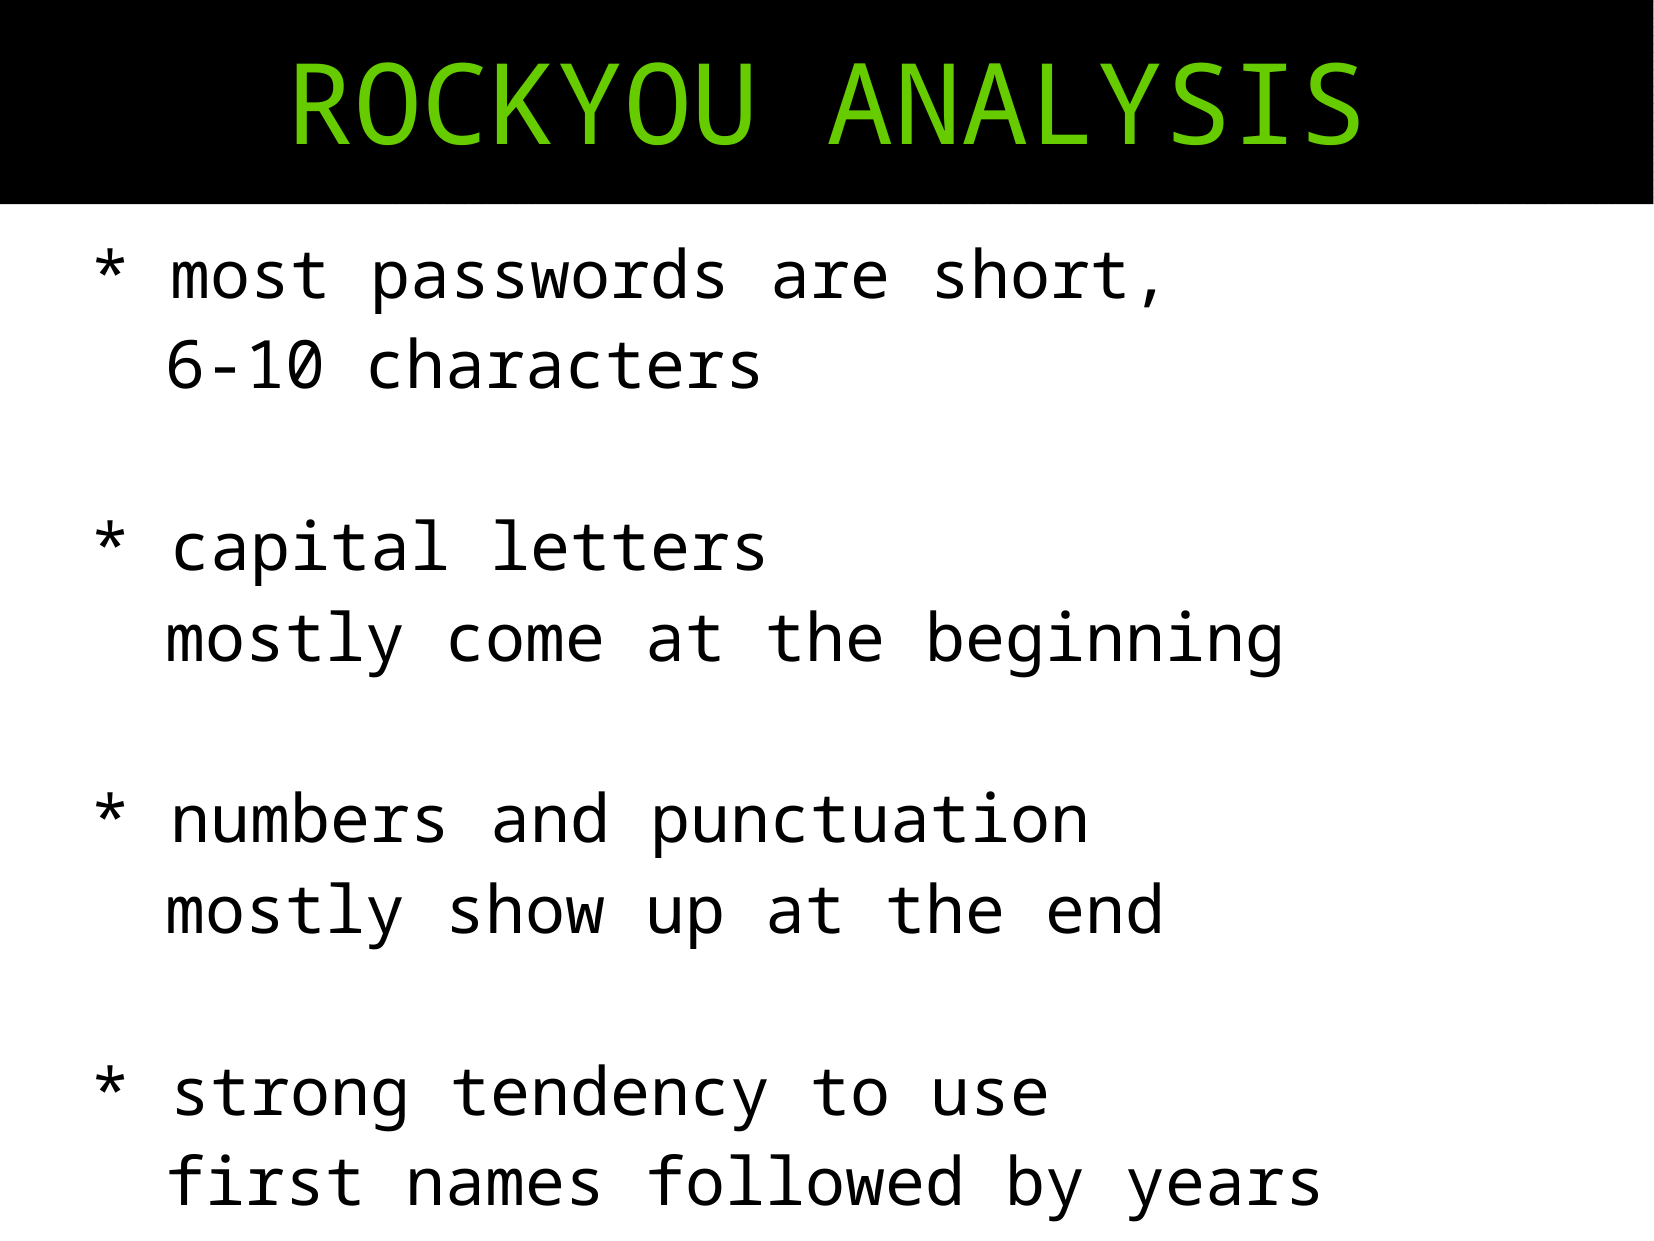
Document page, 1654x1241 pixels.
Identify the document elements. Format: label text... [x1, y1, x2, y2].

title ROCKYOU ANALYSIS [0, 0, 1654, 205]
subtitle * most passwords are short, 6-10 characters * capital letters mostly come at the beginning * numbers and punctuation mostly show up at the end * strong tendency to use first names followed by years [90, 298, 1561, 1154]
